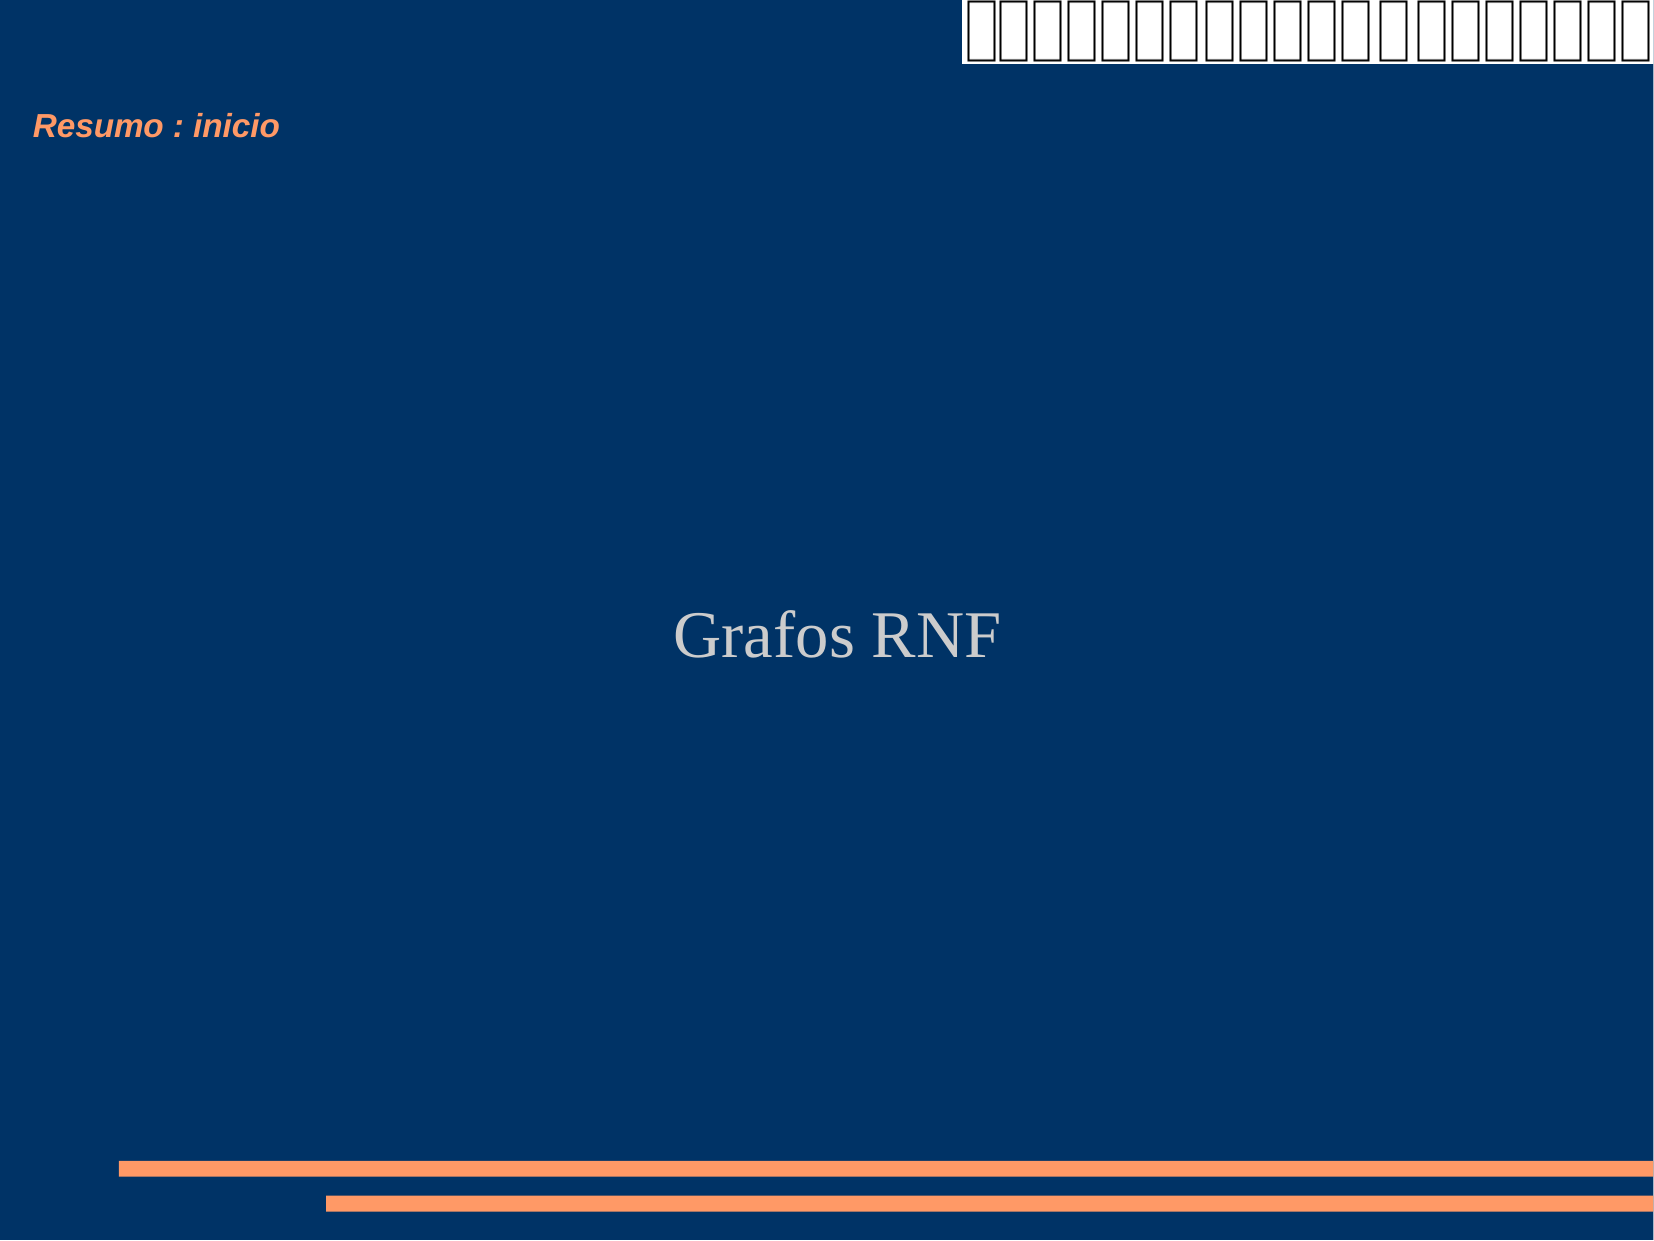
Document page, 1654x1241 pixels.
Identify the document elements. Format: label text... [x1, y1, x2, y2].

subtitle Grafos RNF [118, 295, 1558, 975]
title Resumo : inicio [32, 29, 709, 222]
picture [962, 0, 1654, 64]
